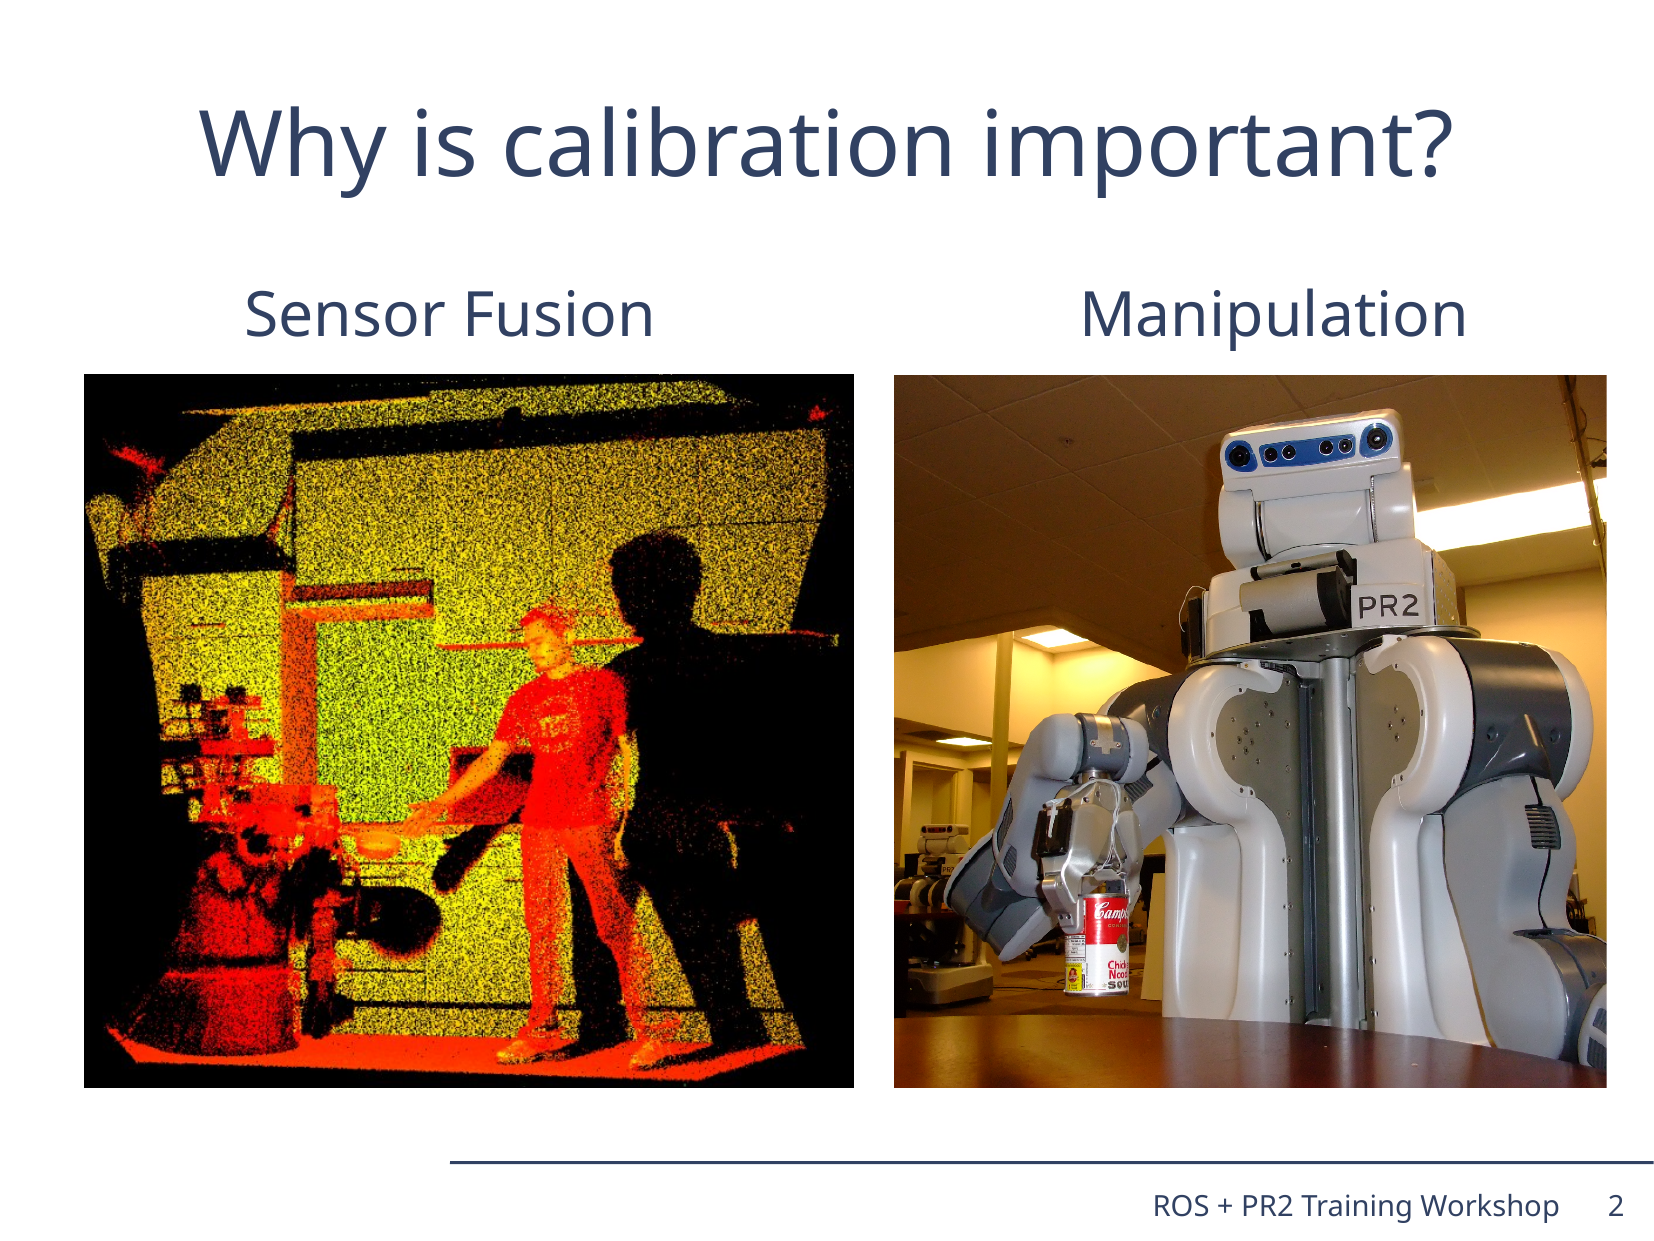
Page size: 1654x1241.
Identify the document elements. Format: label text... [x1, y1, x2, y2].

picture [894, 375, 1607, 1088]
picture [84, 374, 854, 1088]
title Why is calibration important? [82, 37, 1571, 245]
text_box Manipulation [936, 187, 1613, 426]
text_box Sensor Fusion [112, 187, 789, 426]
